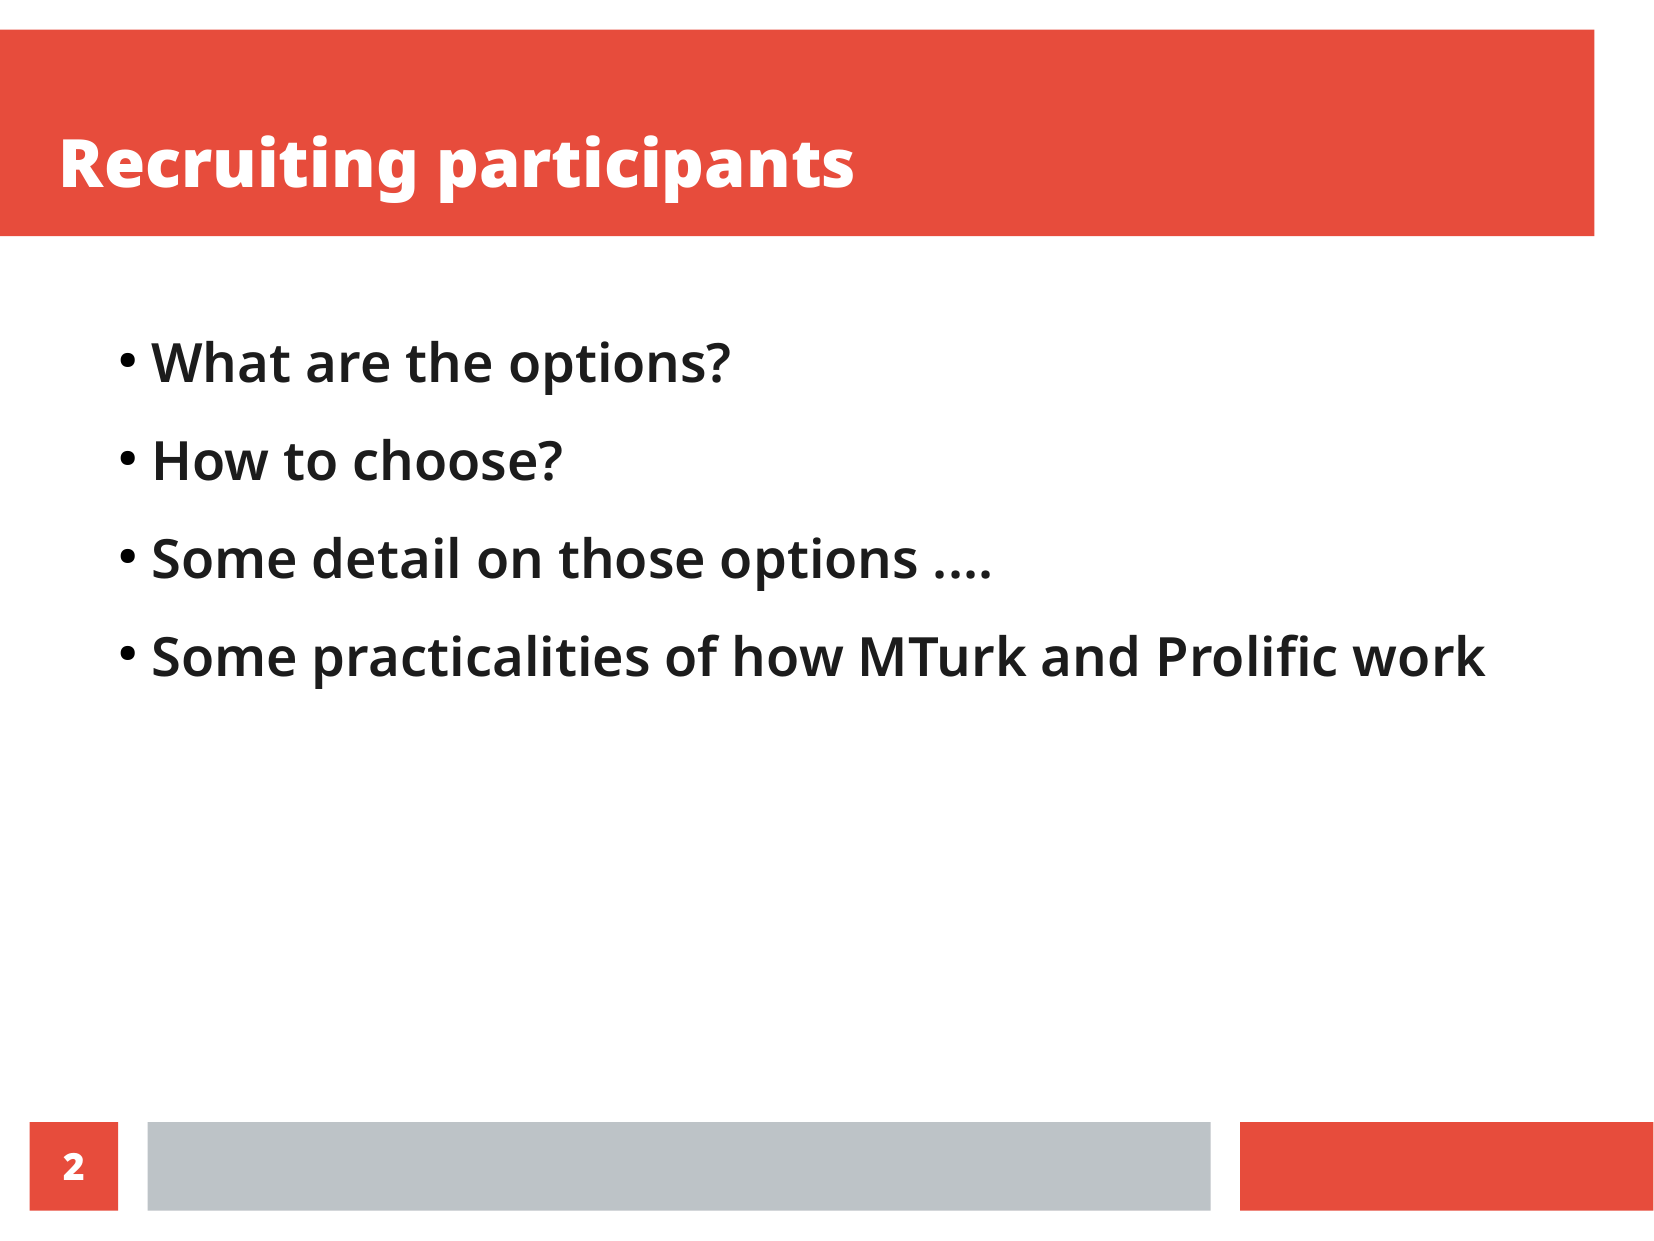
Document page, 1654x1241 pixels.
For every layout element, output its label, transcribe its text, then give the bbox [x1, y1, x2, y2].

list What are the options? How to choose? Some detail on those options .... Some practicalities of how MTurk and Prolific work [59, 324, 1565, 1093]
title Recruiting participants [59, 59, 1595, 207]
